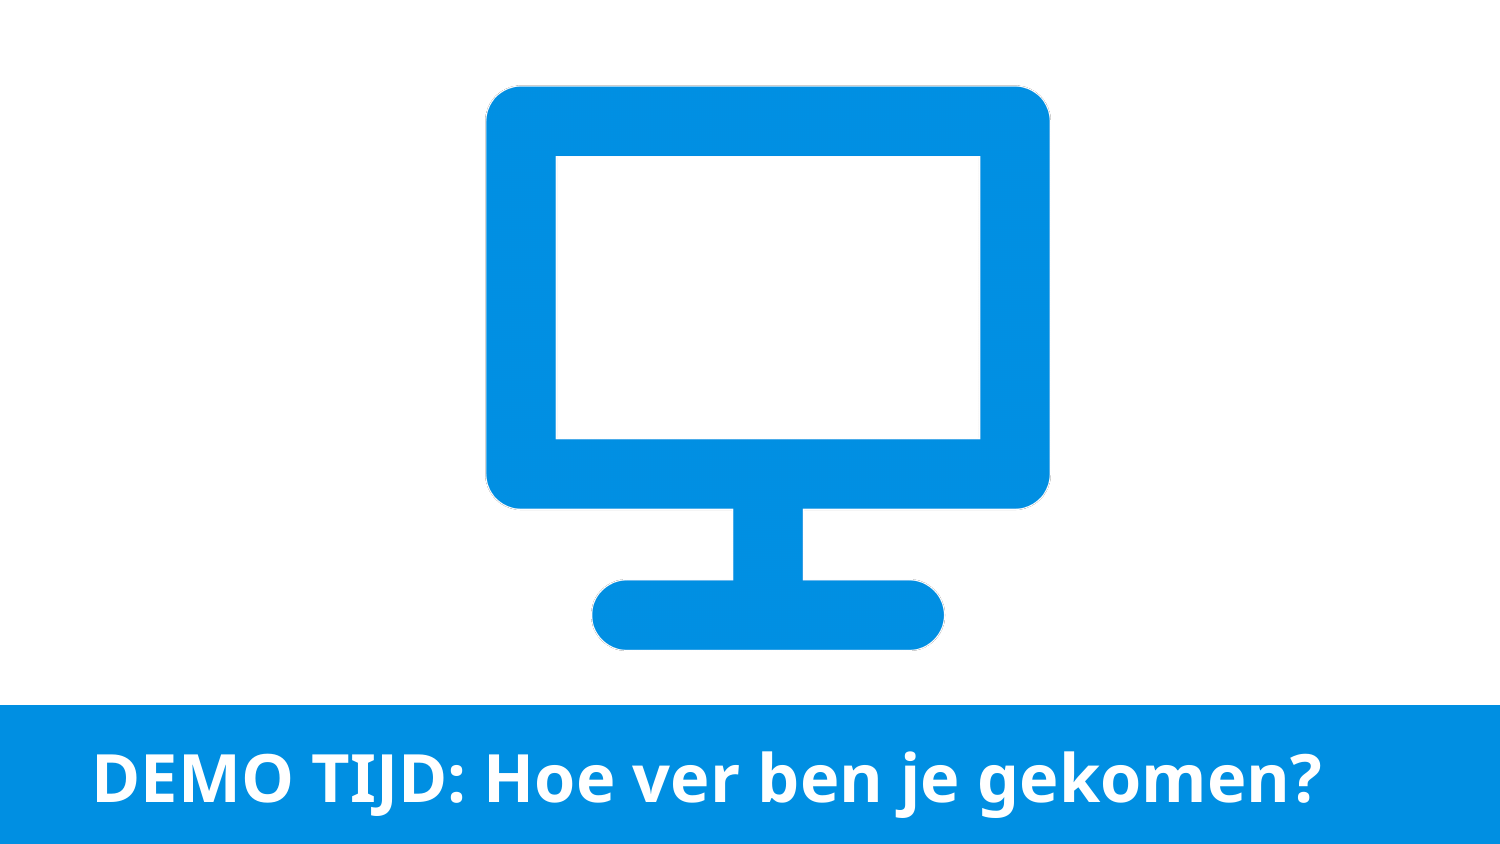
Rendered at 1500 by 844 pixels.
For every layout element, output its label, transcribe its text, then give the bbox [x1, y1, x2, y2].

picture [0, 0, 1500, 844]
title DEMO TIJD: Hoe ver ben je gekomen? [76, 721, 1500, 828]
